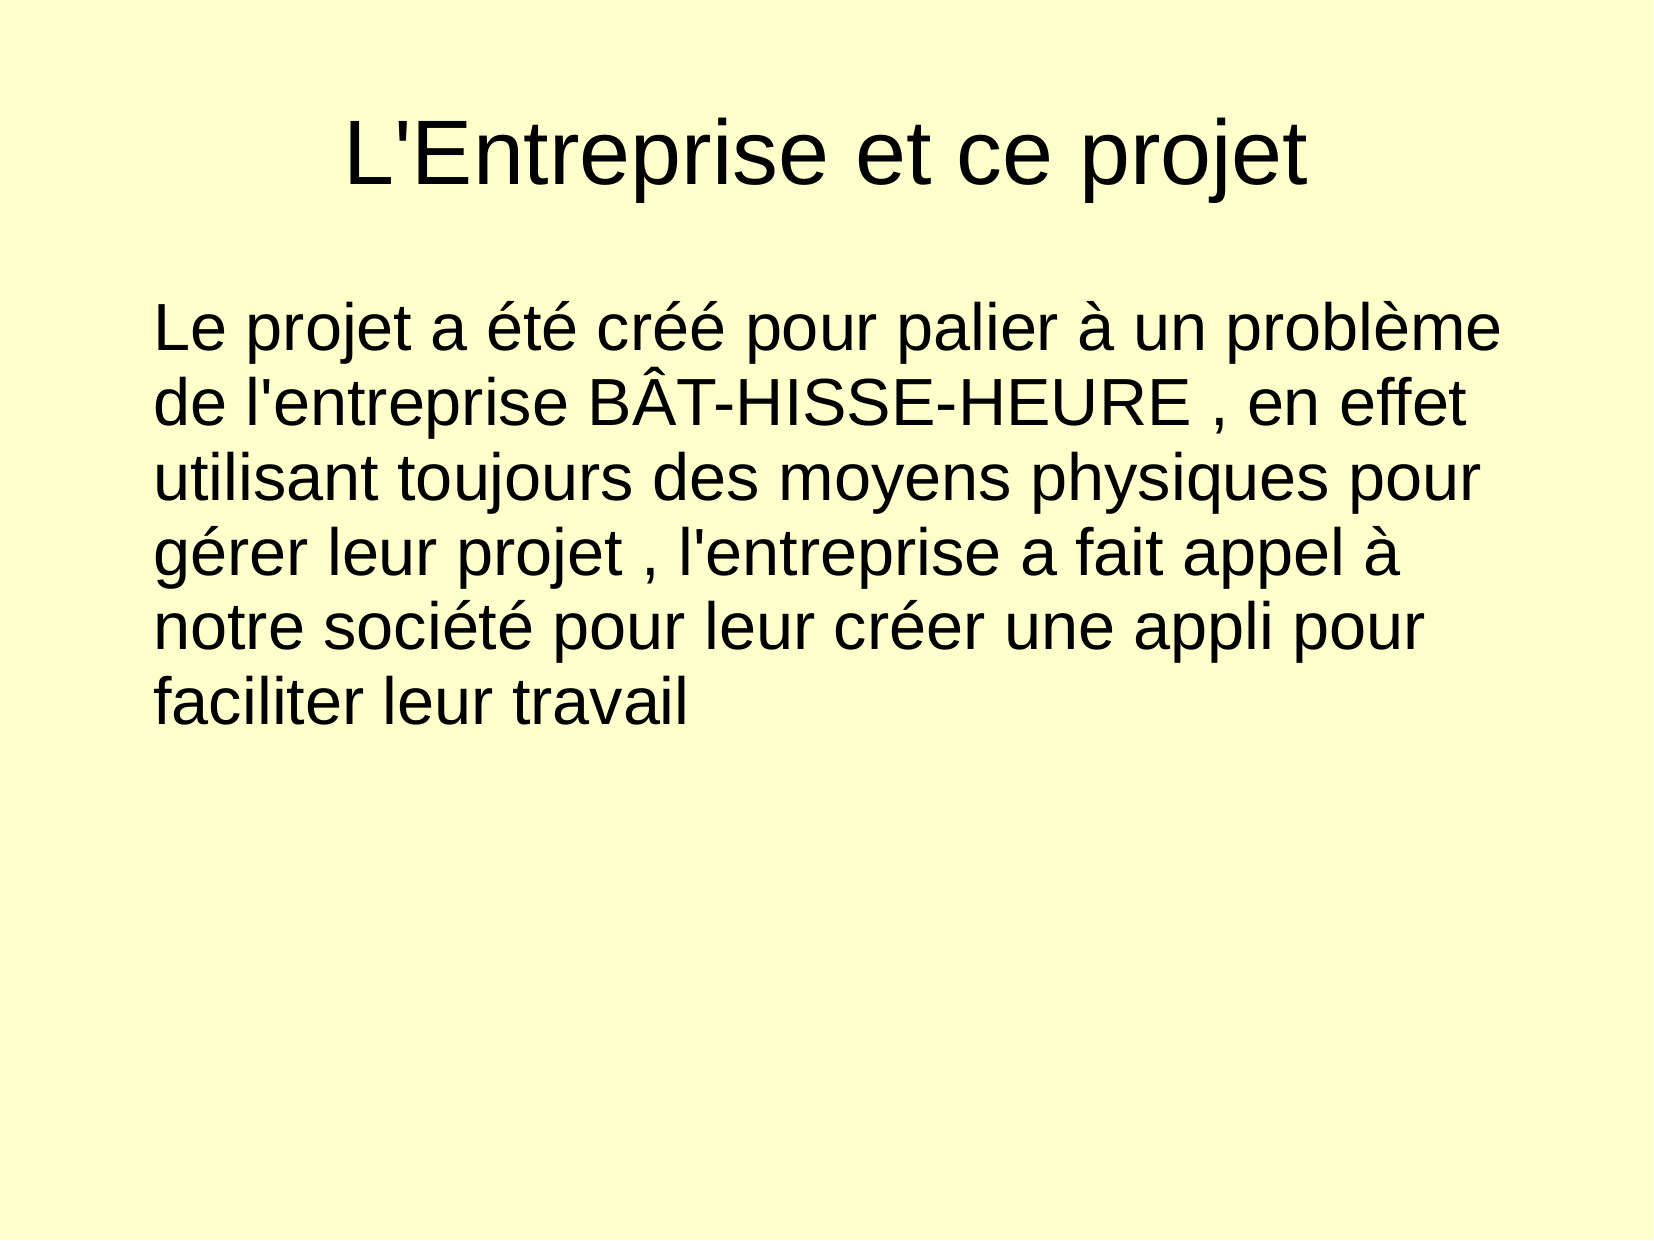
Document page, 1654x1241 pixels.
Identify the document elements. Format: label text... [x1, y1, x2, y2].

title L'Entreprise et ce projet [82, 49, 1571, 257]
list Le projet a été créé pour palier à un problème de l'entreprise BÂT-HISSE-HEURE , en effet utilisant toujours des moyens physiques pour gérer leur projet , l'entreprise a fait appel à notre société pour leur créer une appli pour faciliter leur travail [82, 290, 1571, 1109]
